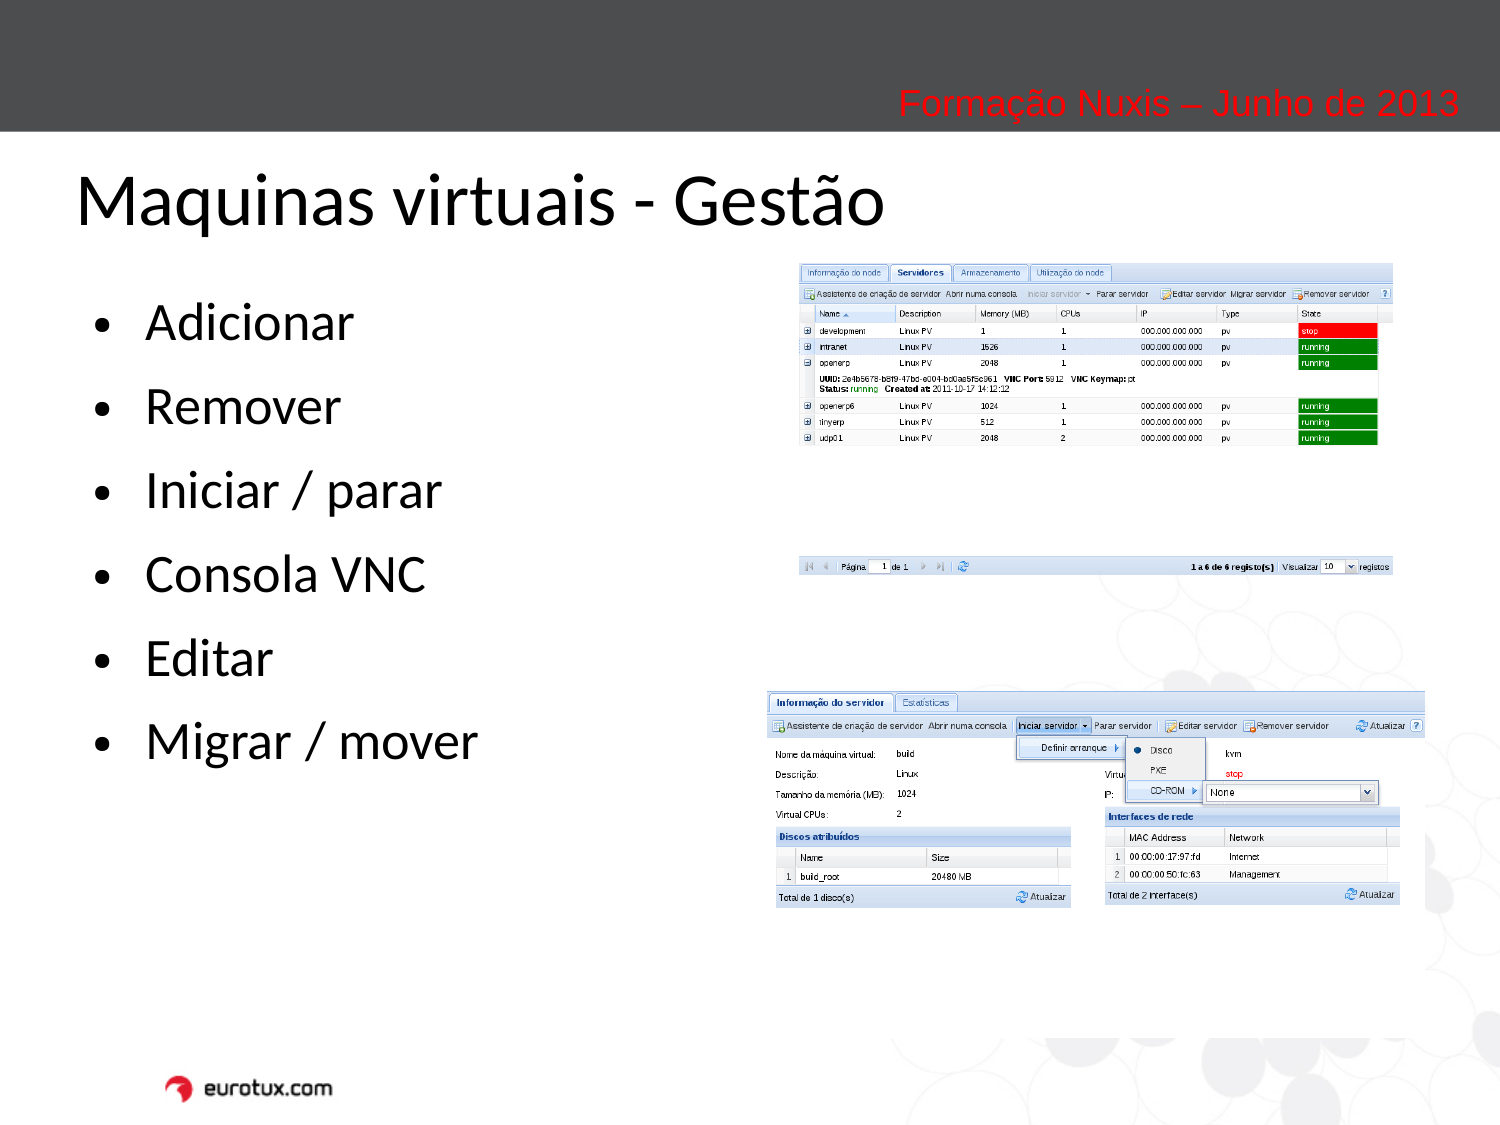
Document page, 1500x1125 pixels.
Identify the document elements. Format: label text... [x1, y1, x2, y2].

title Maquinas virtuais - Gestão [75, 112, 1425, 301]
list Adicionar Remover Iniciar / parar Consola VNC Editar Migrar / mover [75, 299, 734, 953]
picture [0, 0, 1500, 1125]
